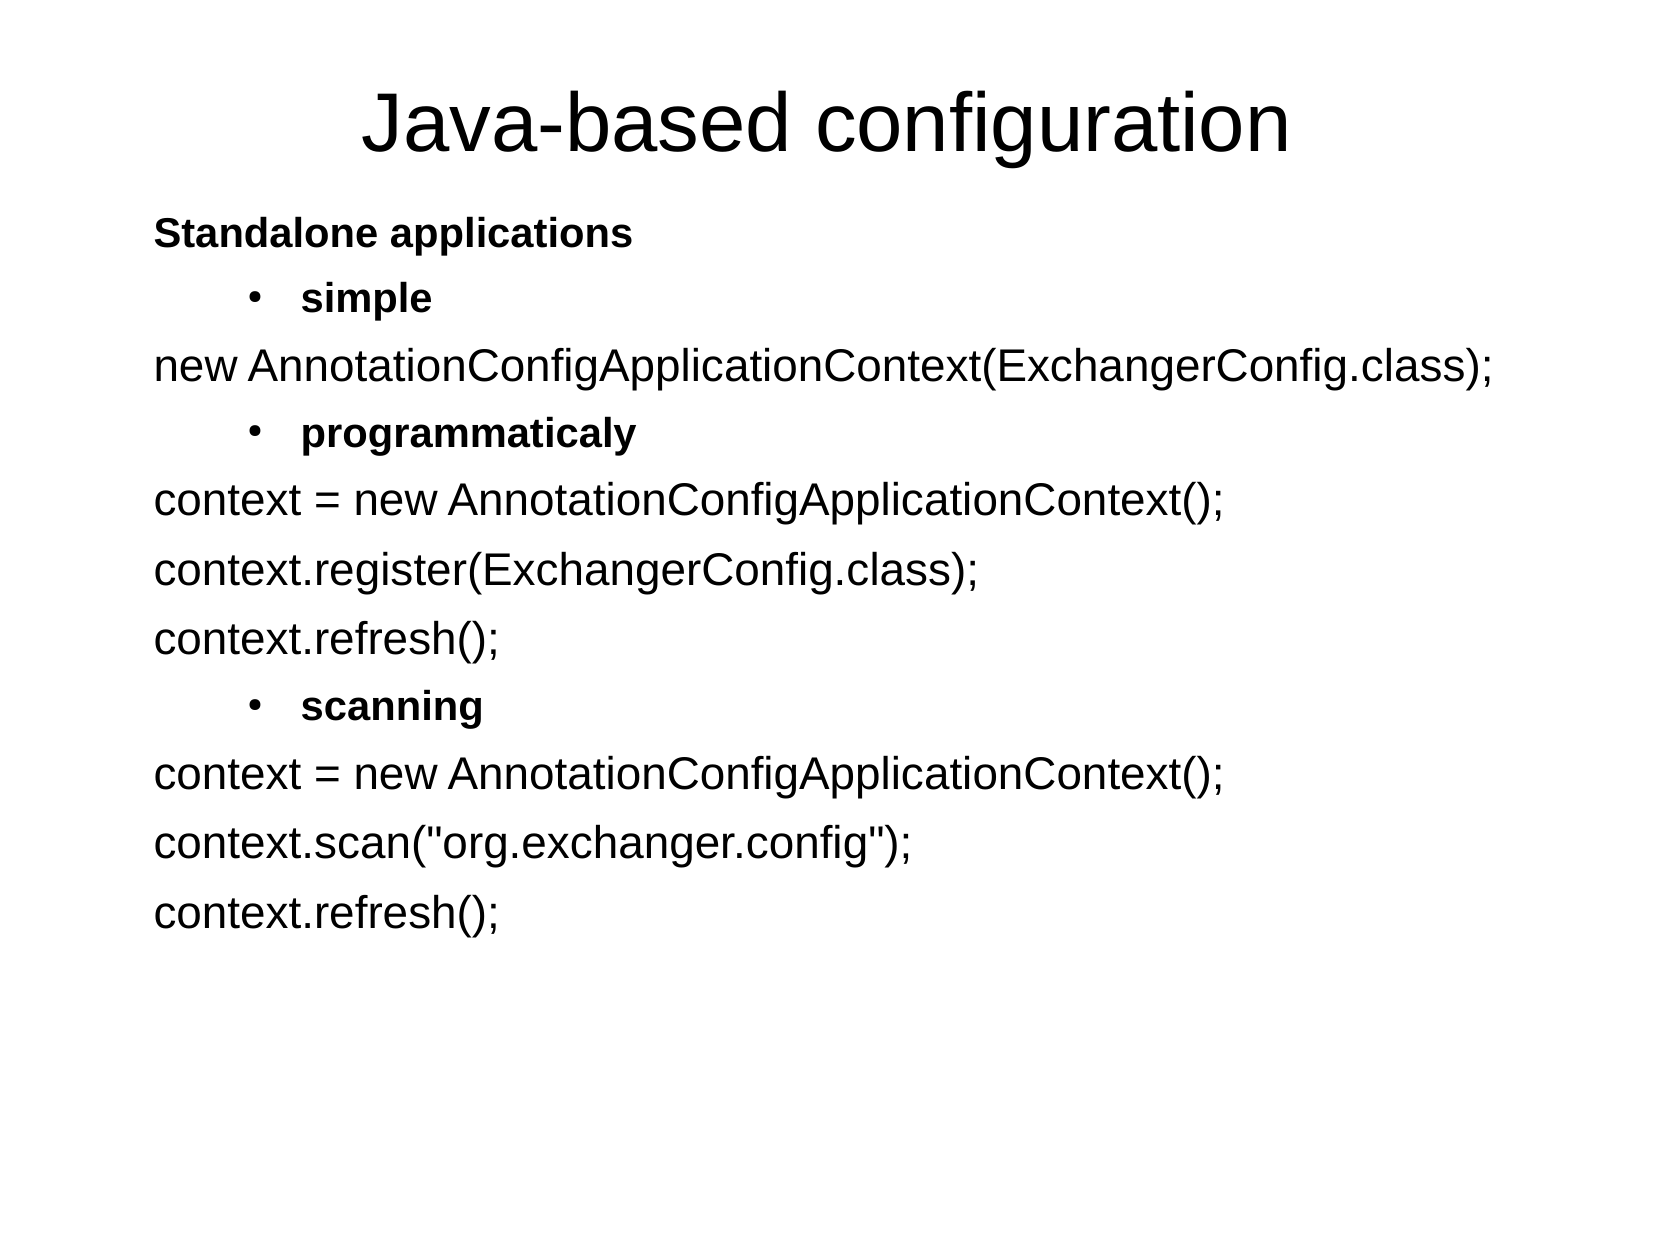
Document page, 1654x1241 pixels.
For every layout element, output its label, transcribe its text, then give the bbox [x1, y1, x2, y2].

list Standalone applications simple new AnnotationConfigApplicationContext(ExchangerConfig.class); programmaticaly context = new AnnotationConfigApplicationContext(); context.register(ExchangerConfig.class); context.refresh(); scanning context = new AnnotationConfigApplicationContext(); context.scan("org.exchanger.config"); context.refresh(); [82, 210, 1571, 1126]
title Java-based configuration [82, 49, 1571, 196]
